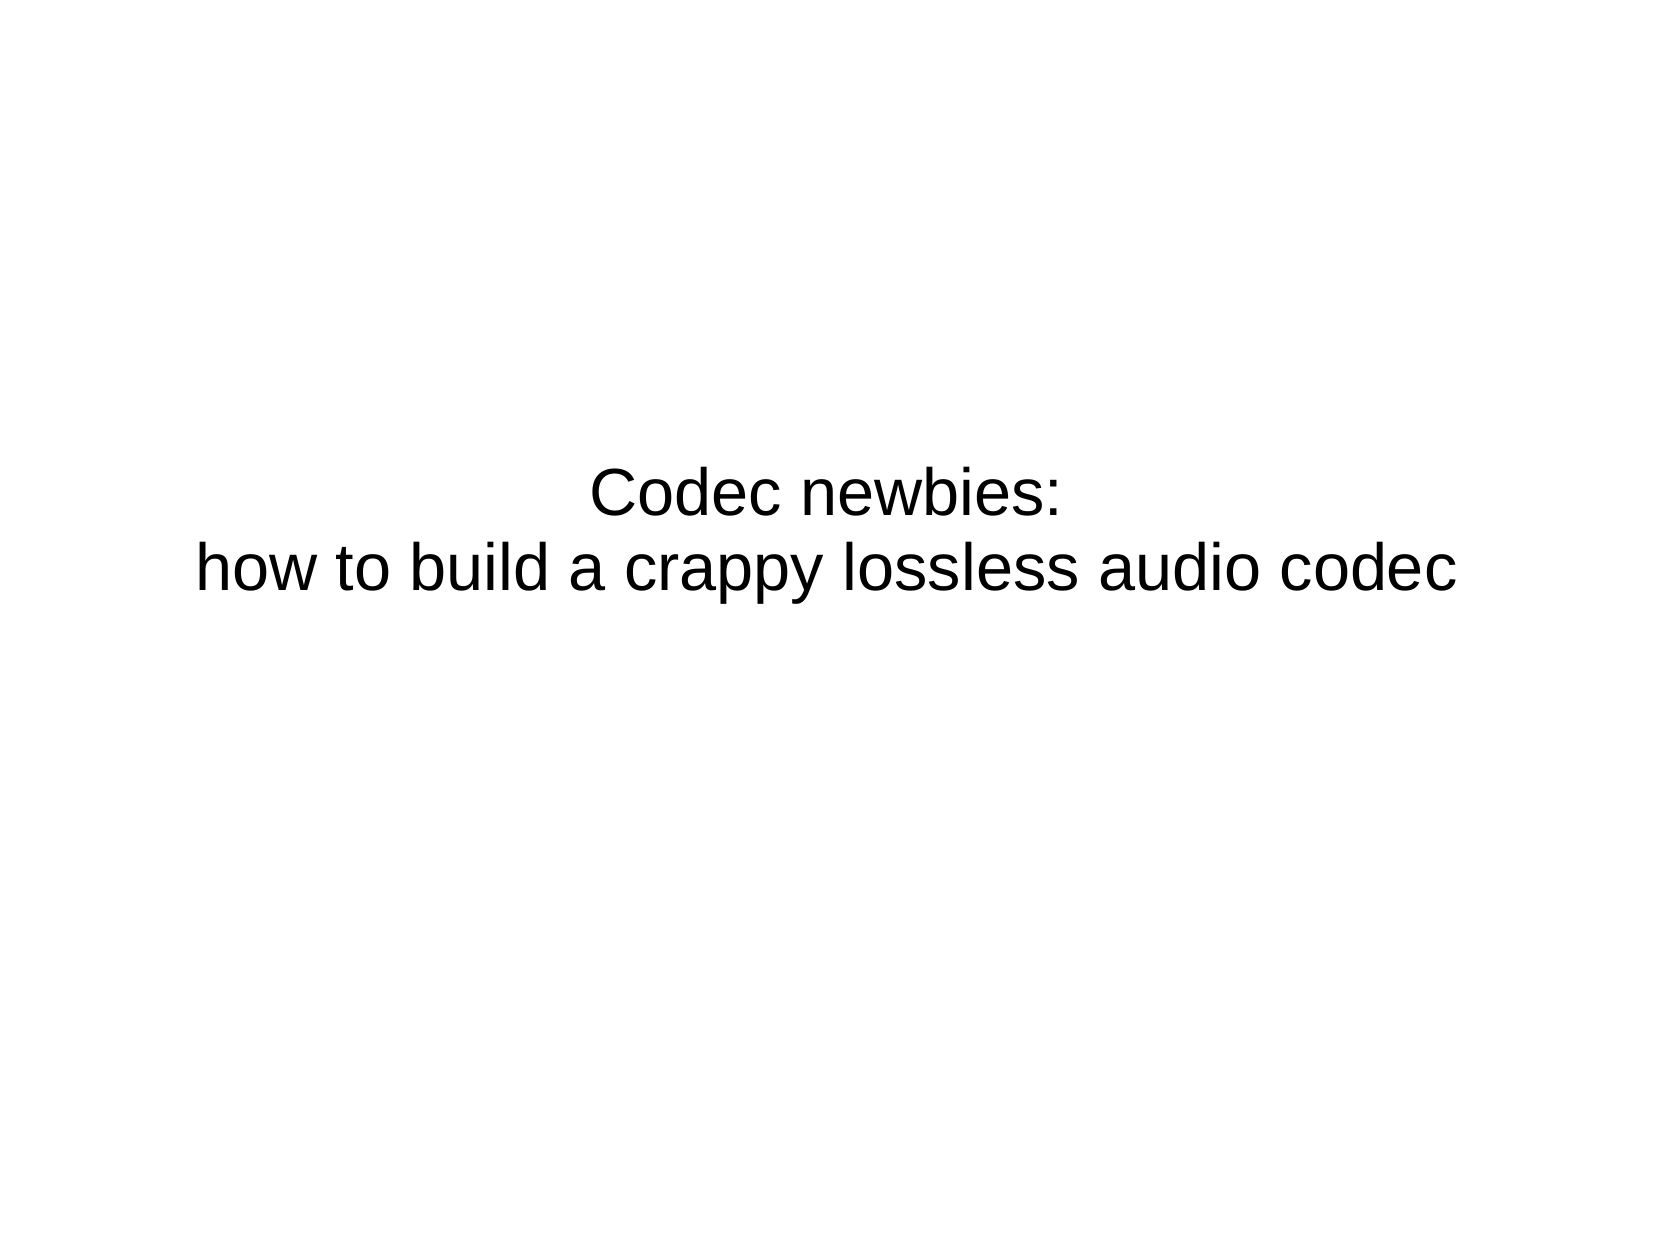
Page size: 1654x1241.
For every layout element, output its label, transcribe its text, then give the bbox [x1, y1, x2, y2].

subtitle Codec newbies: how to build a crappy lossless audio codec [82, 49, 1571, 1010]
